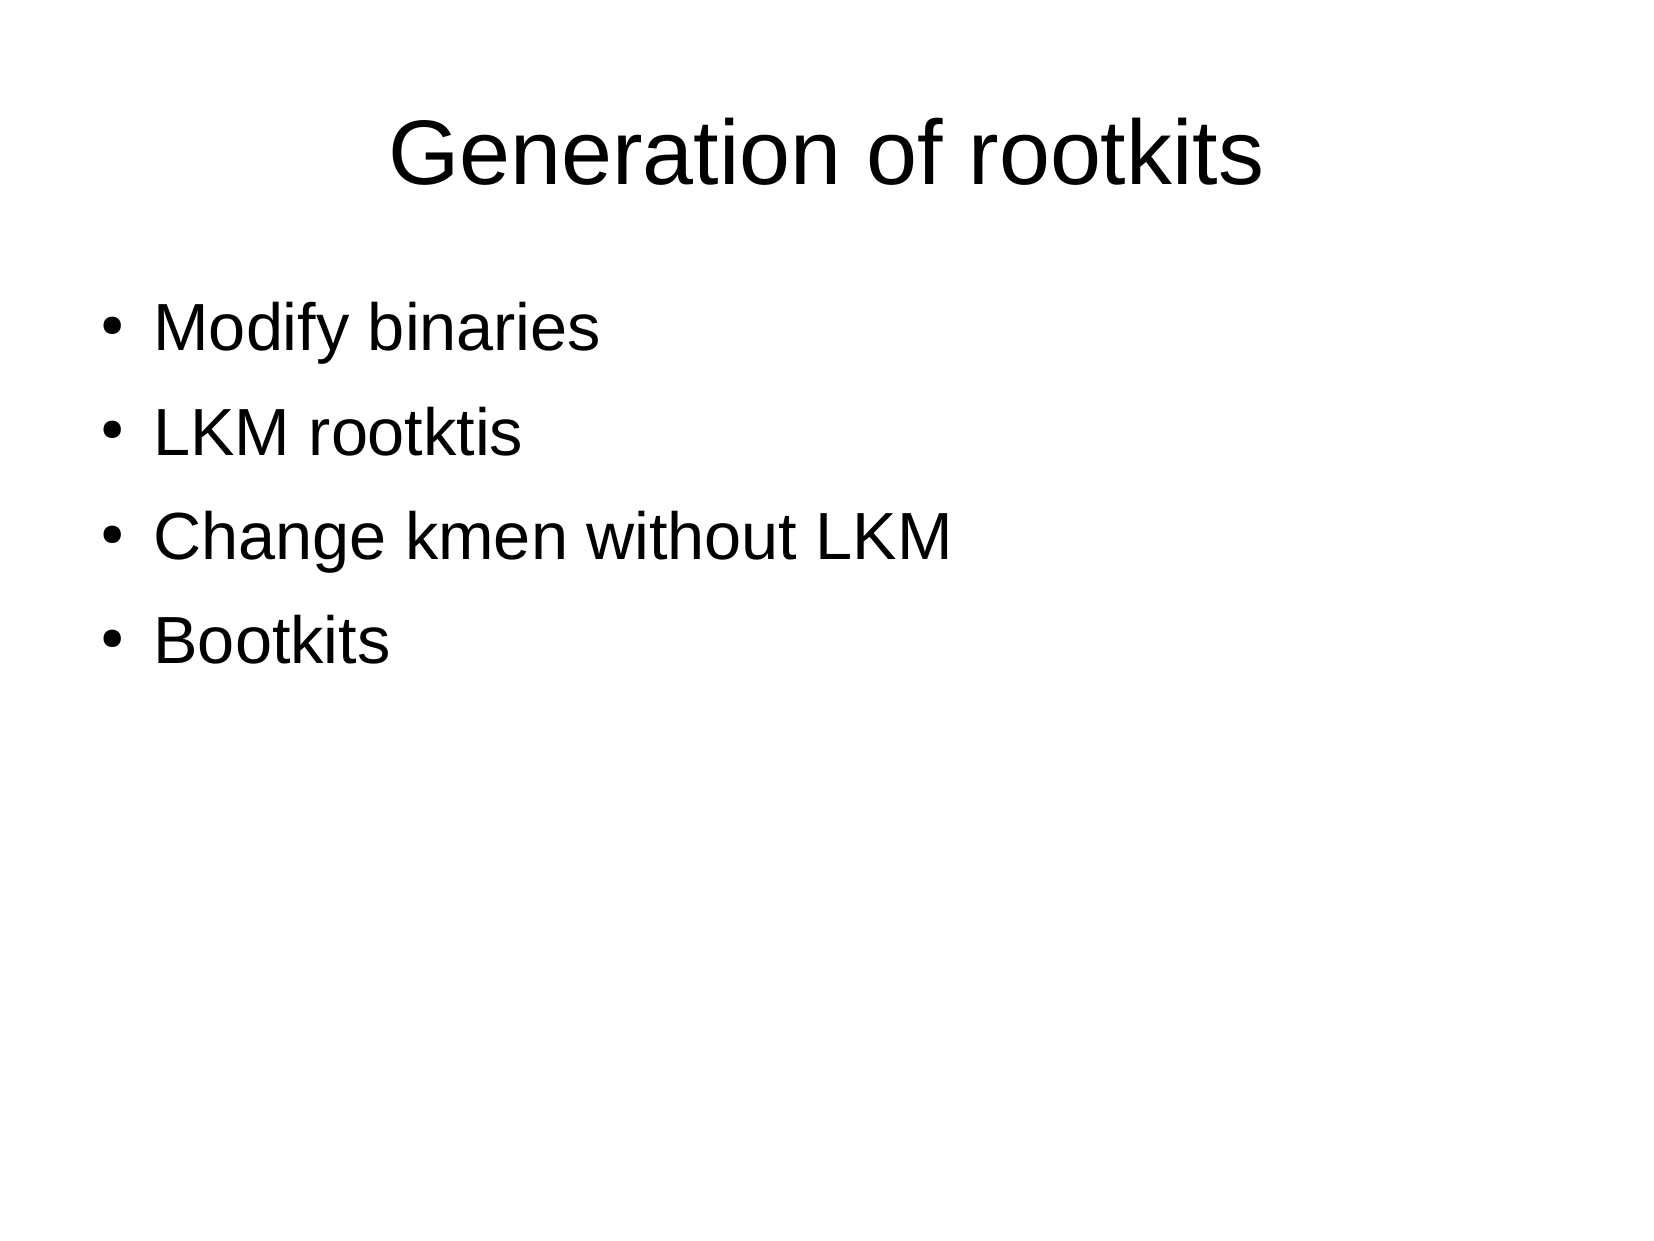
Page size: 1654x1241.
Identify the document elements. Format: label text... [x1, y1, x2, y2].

list Modify binaries LKM rootktis Change kmen without LKM Bootkits [82, 290, 1571, 1010]
title Generation of rootkits [82, 49, 1571, 257]
